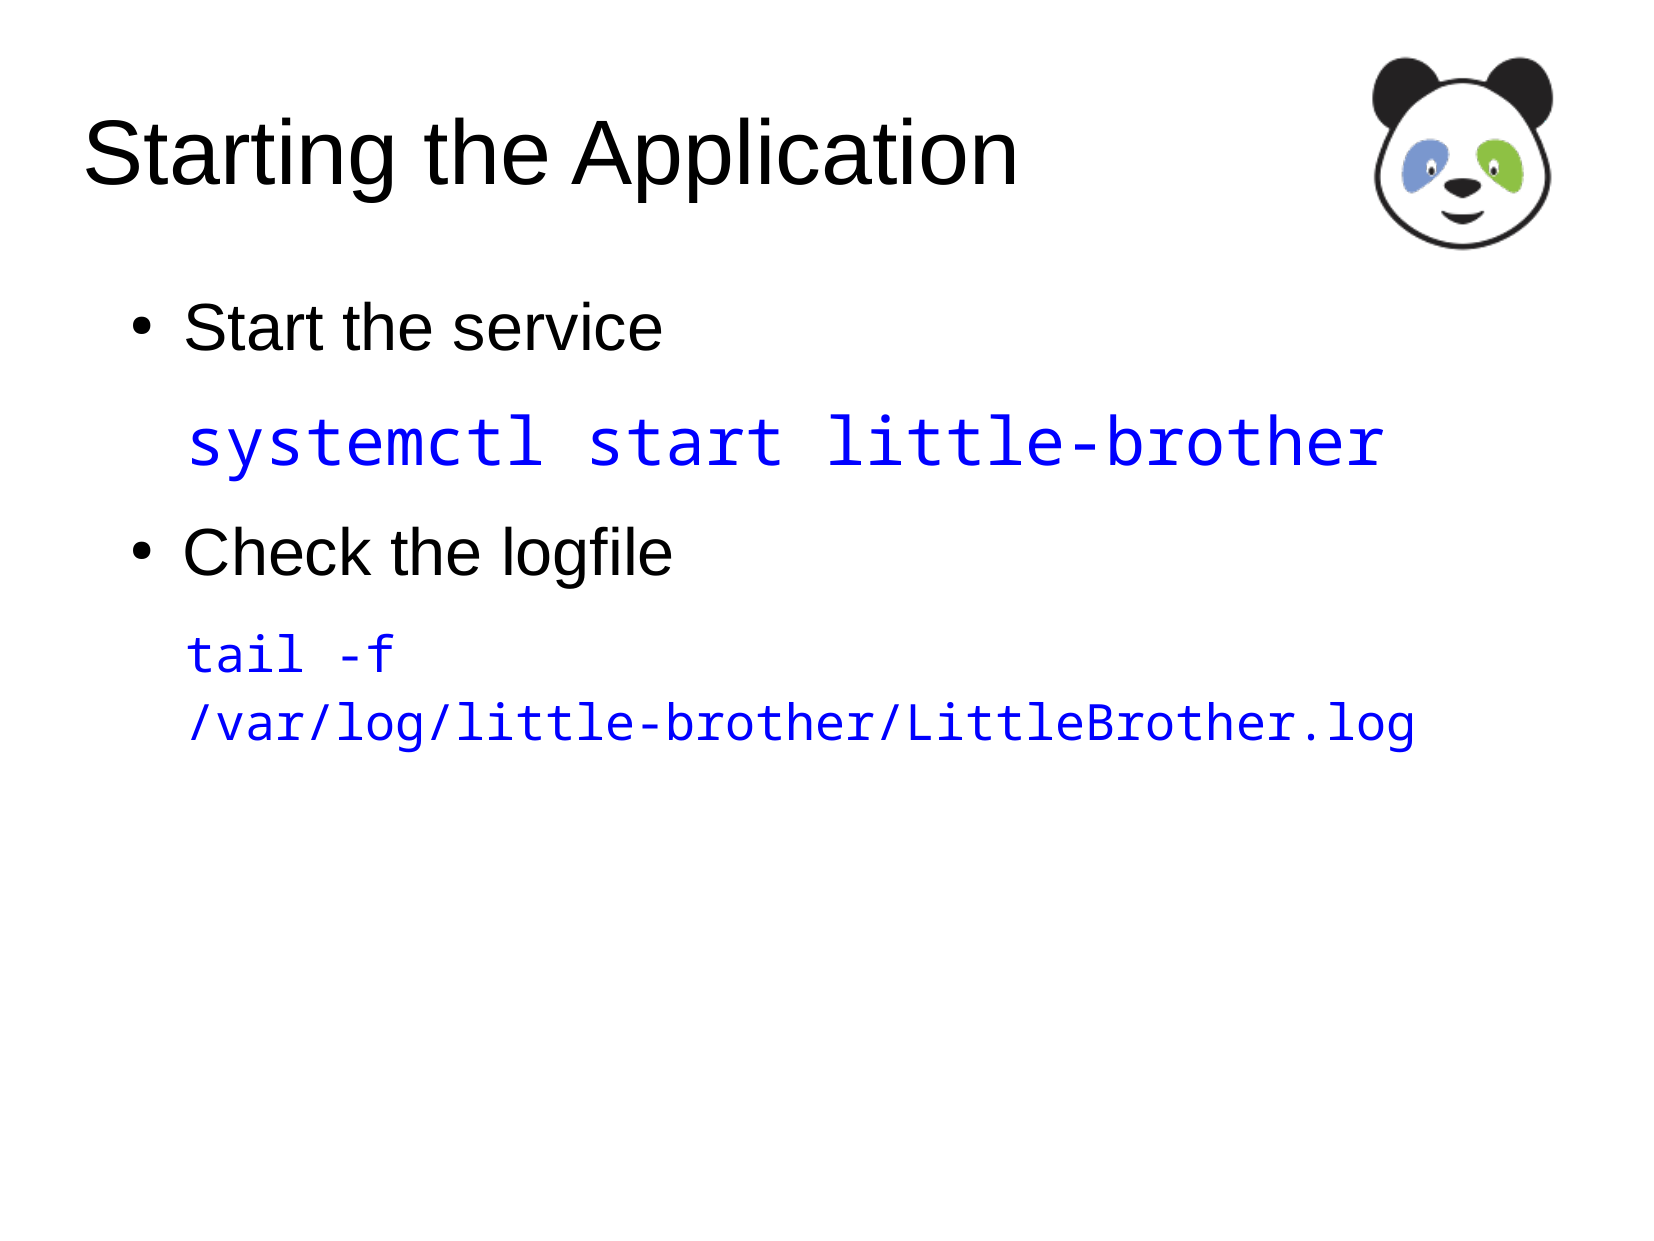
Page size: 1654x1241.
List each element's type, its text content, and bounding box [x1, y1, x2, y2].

title Starting the Application [82, 49, 1571, 257]
list Start the service systemctl start little-brother Check the logfile tail -f /var/log/little-brother/LittleBrother.log [82, 290, 1571, 1010]
